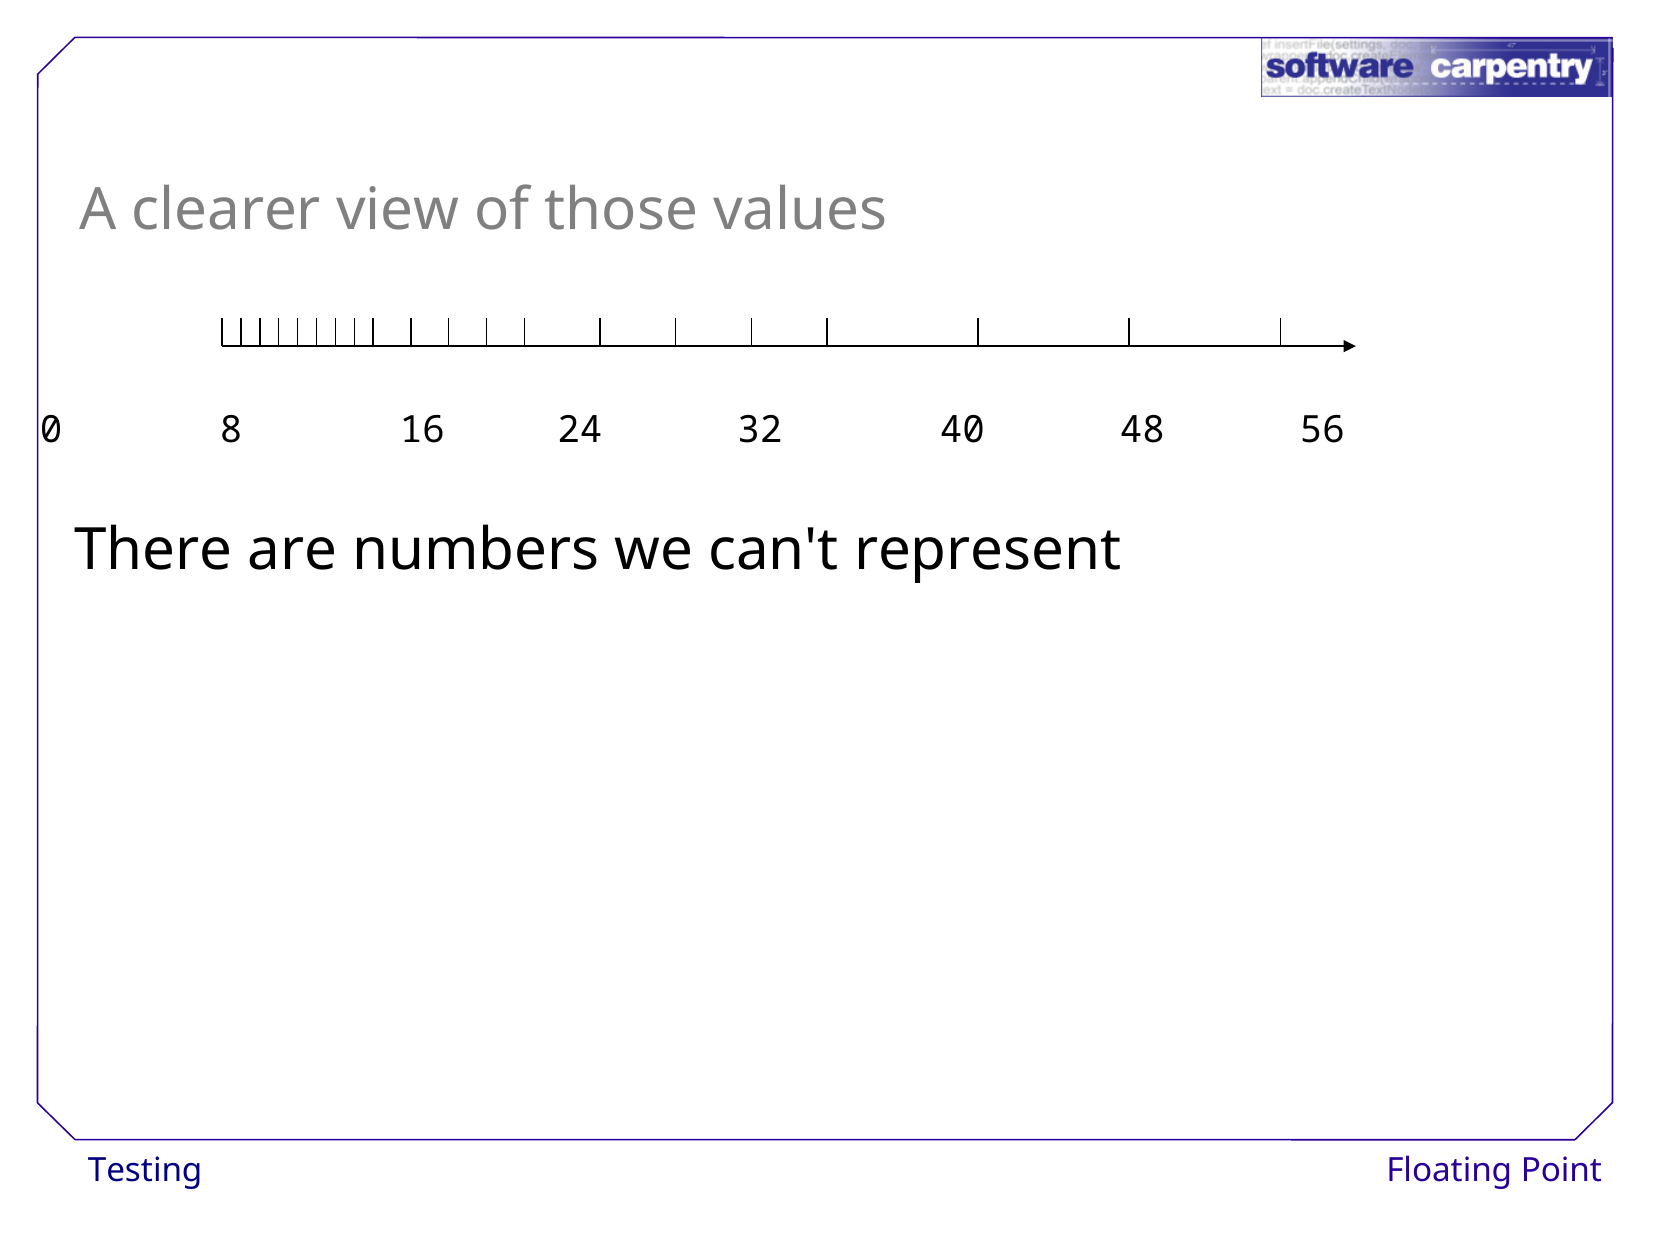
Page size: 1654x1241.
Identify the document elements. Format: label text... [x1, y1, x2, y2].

text_box A clearer view of those values [64, 128, 1053, 250]
picture [1261, 39, 1613, 97]
text_box There are numbers we can't represent [59, 468, 1287, 589]
text_box 0 8 16 24 32 40 48 56 [25, 374, 1510, 458]
